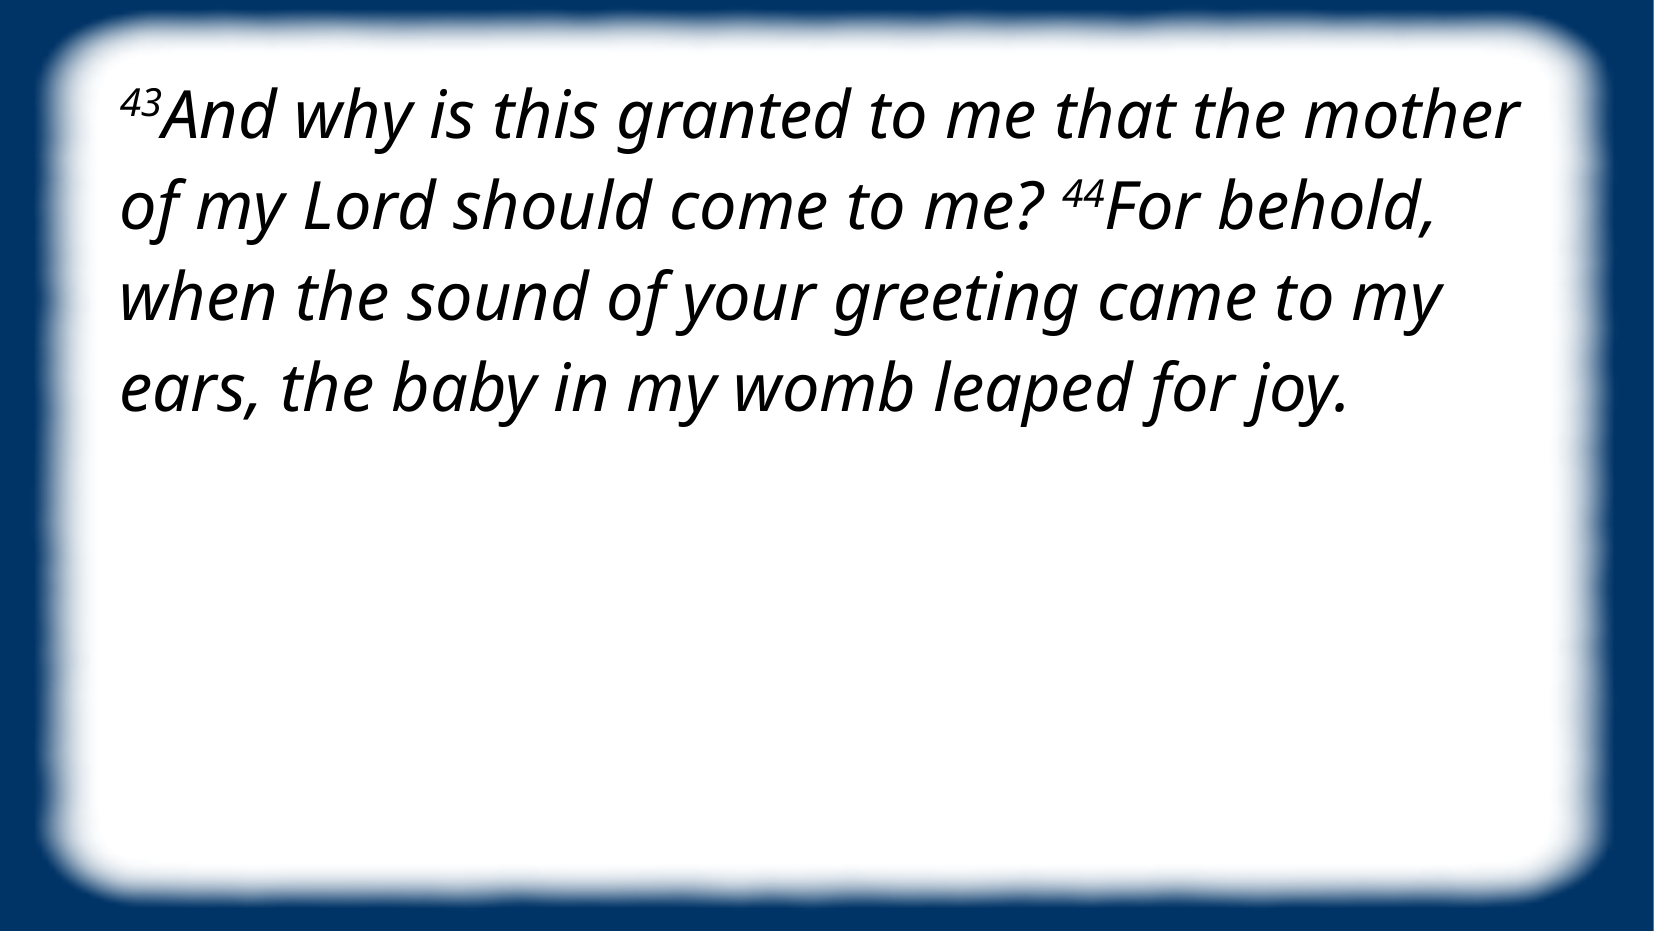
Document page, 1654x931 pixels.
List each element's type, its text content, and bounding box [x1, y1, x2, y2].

text_box 43And why is this granted to me that the mother of my Lord should come to me? 44For behold, when the sound of your greeting came to my ears, the baby in my womb leaped for joy. [105, 60, 1546, 519]
picture [0, 0, 1654, 931]
